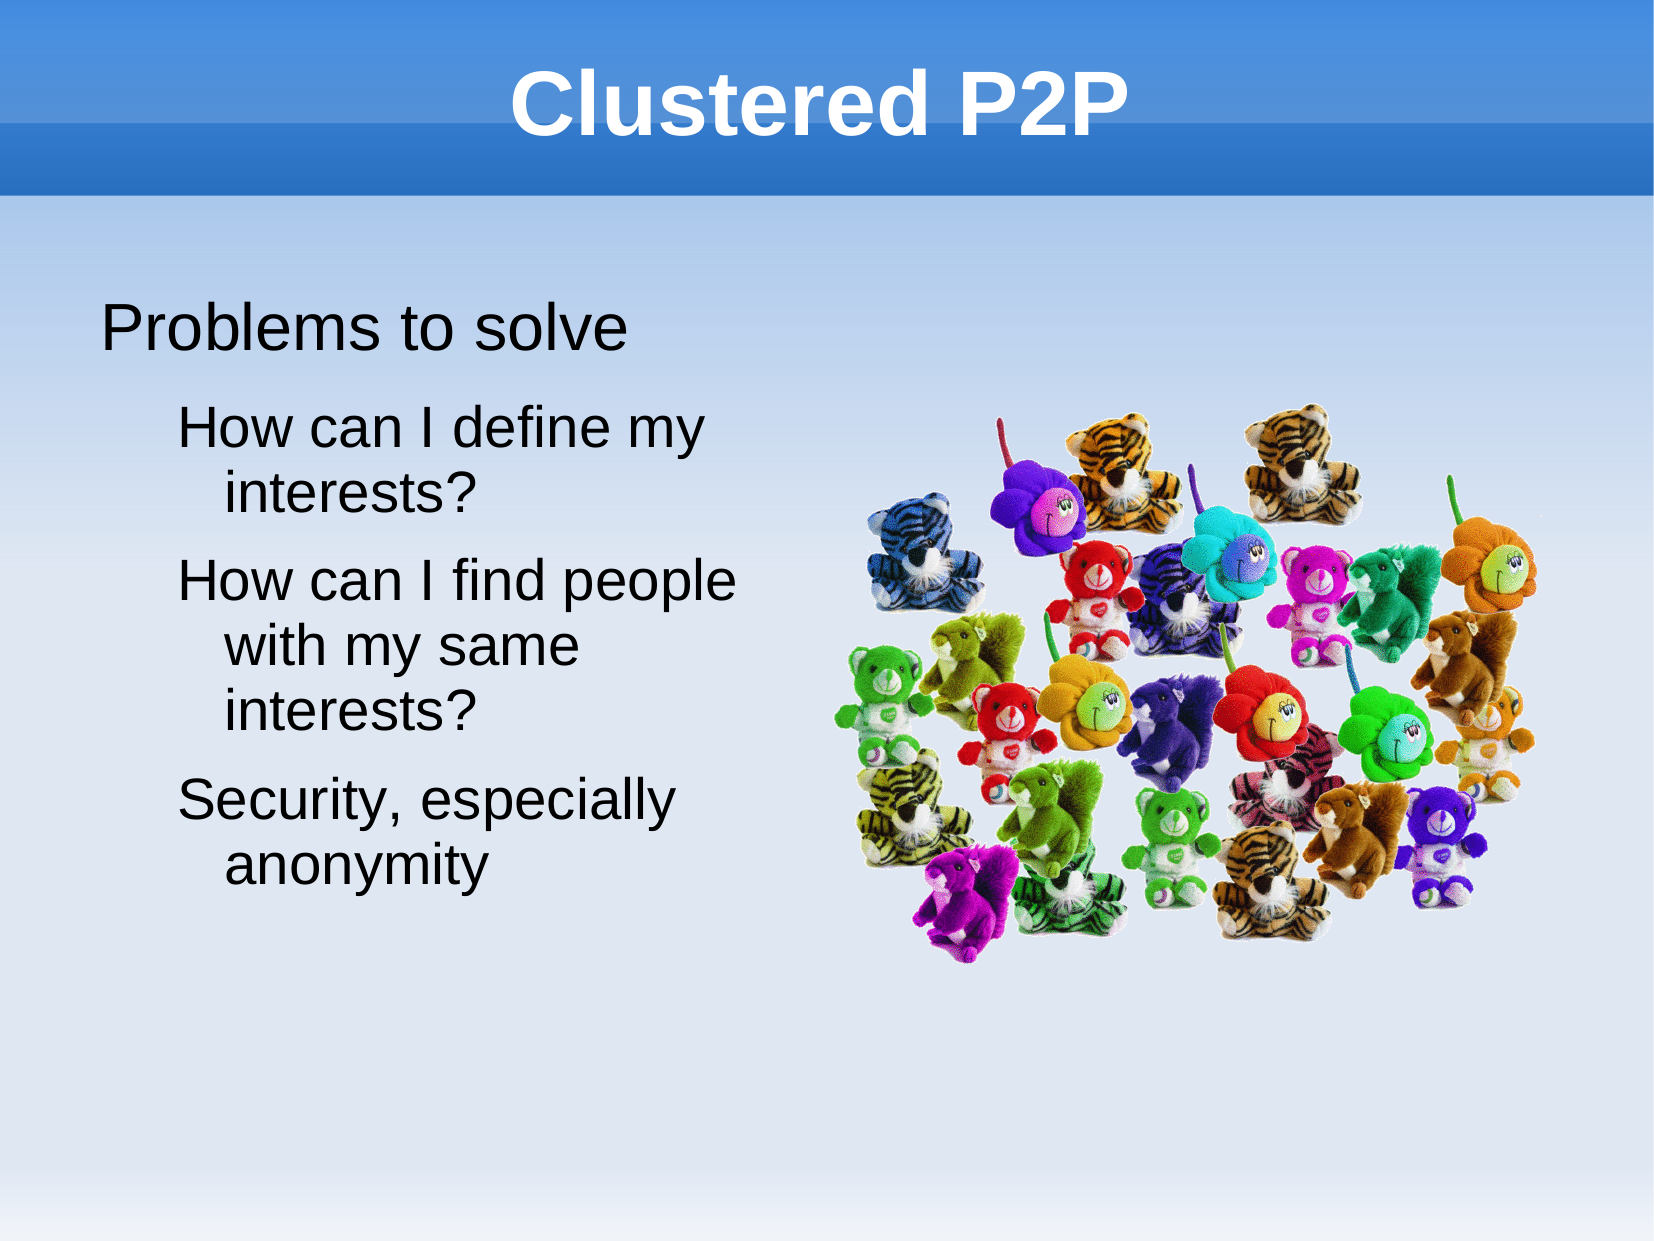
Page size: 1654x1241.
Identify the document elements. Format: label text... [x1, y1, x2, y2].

title Clustered P2P [76, 0, 1565, 208]
list Problems to solve How can I define my interests? How can I find people with my same interests? Security, especially anonymity [82, 290, 809, 1109]
picture [0, 0, 1654, 1241]
